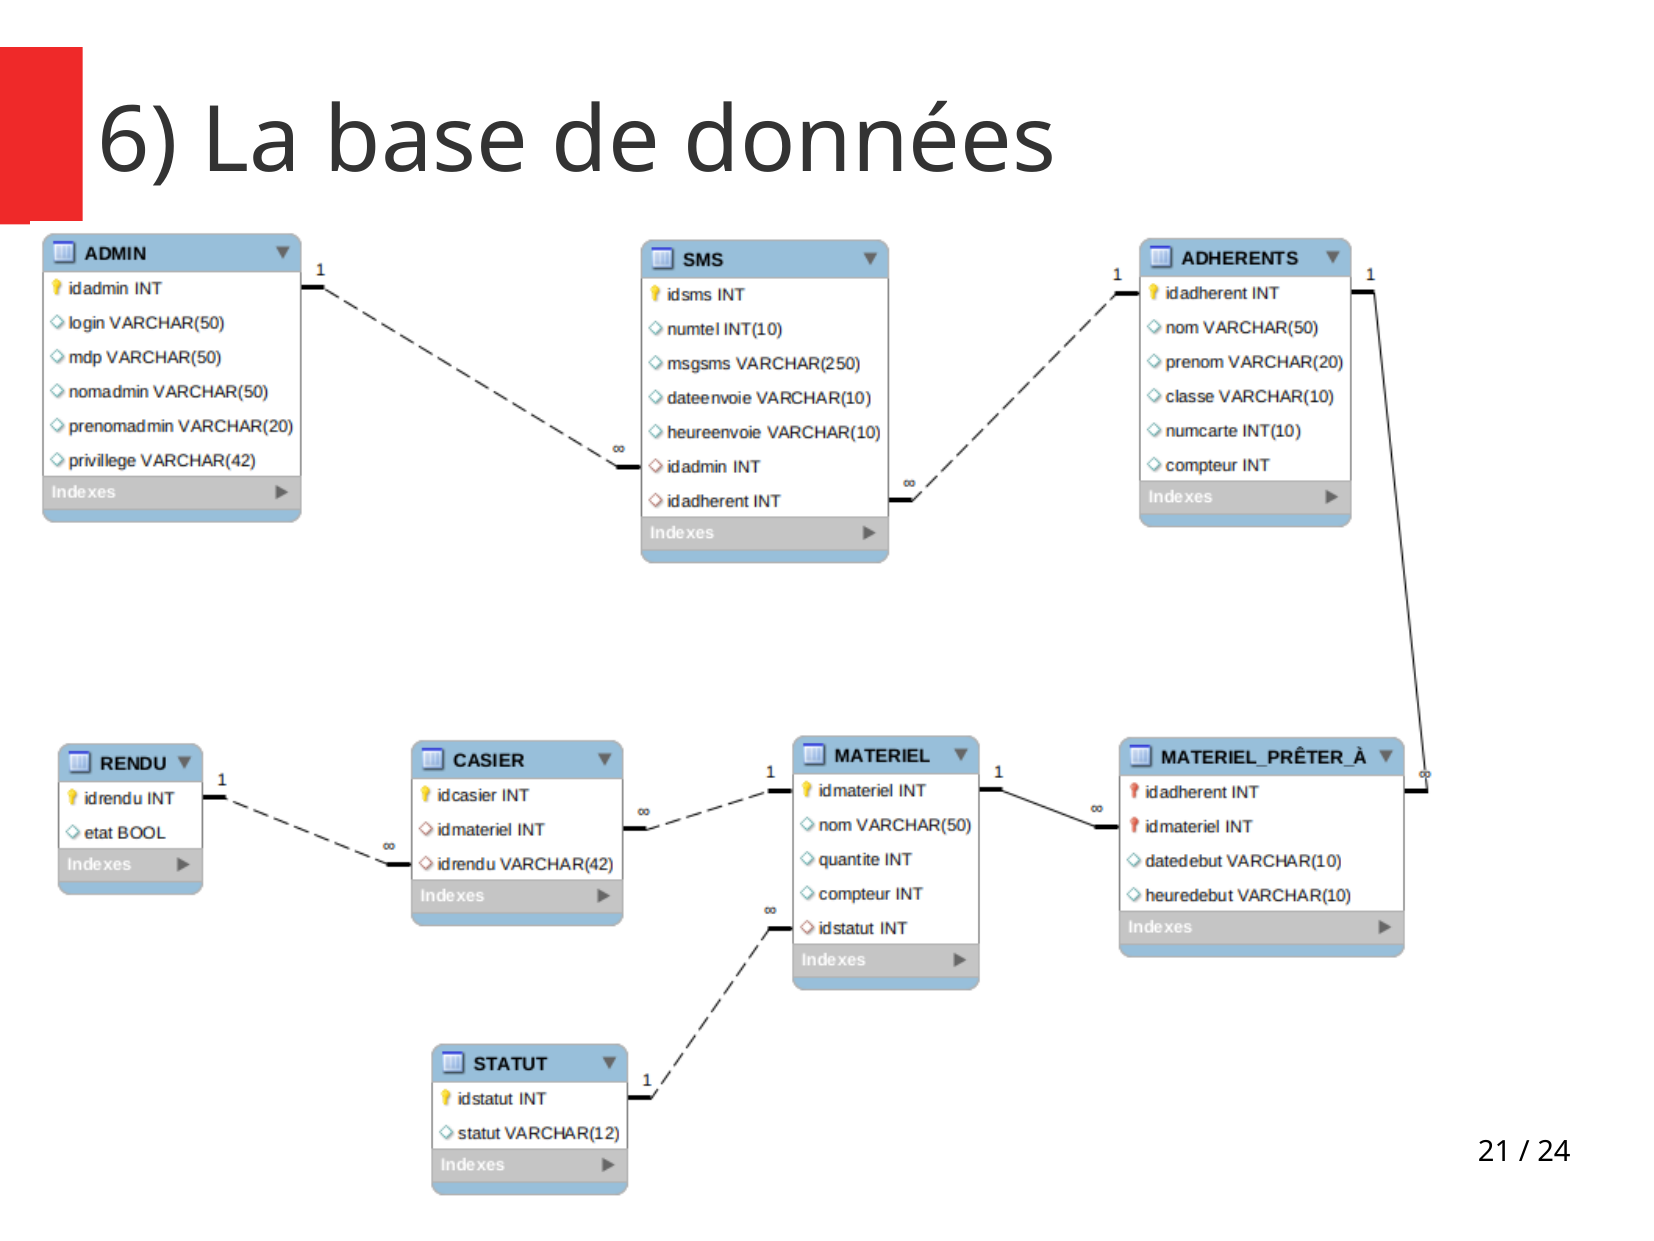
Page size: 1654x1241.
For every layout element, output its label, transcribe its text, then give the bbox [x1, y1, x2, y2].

title 6) La base de données [97, 47, 1654, 225]
picture [30, 221, 1441, 1205]
